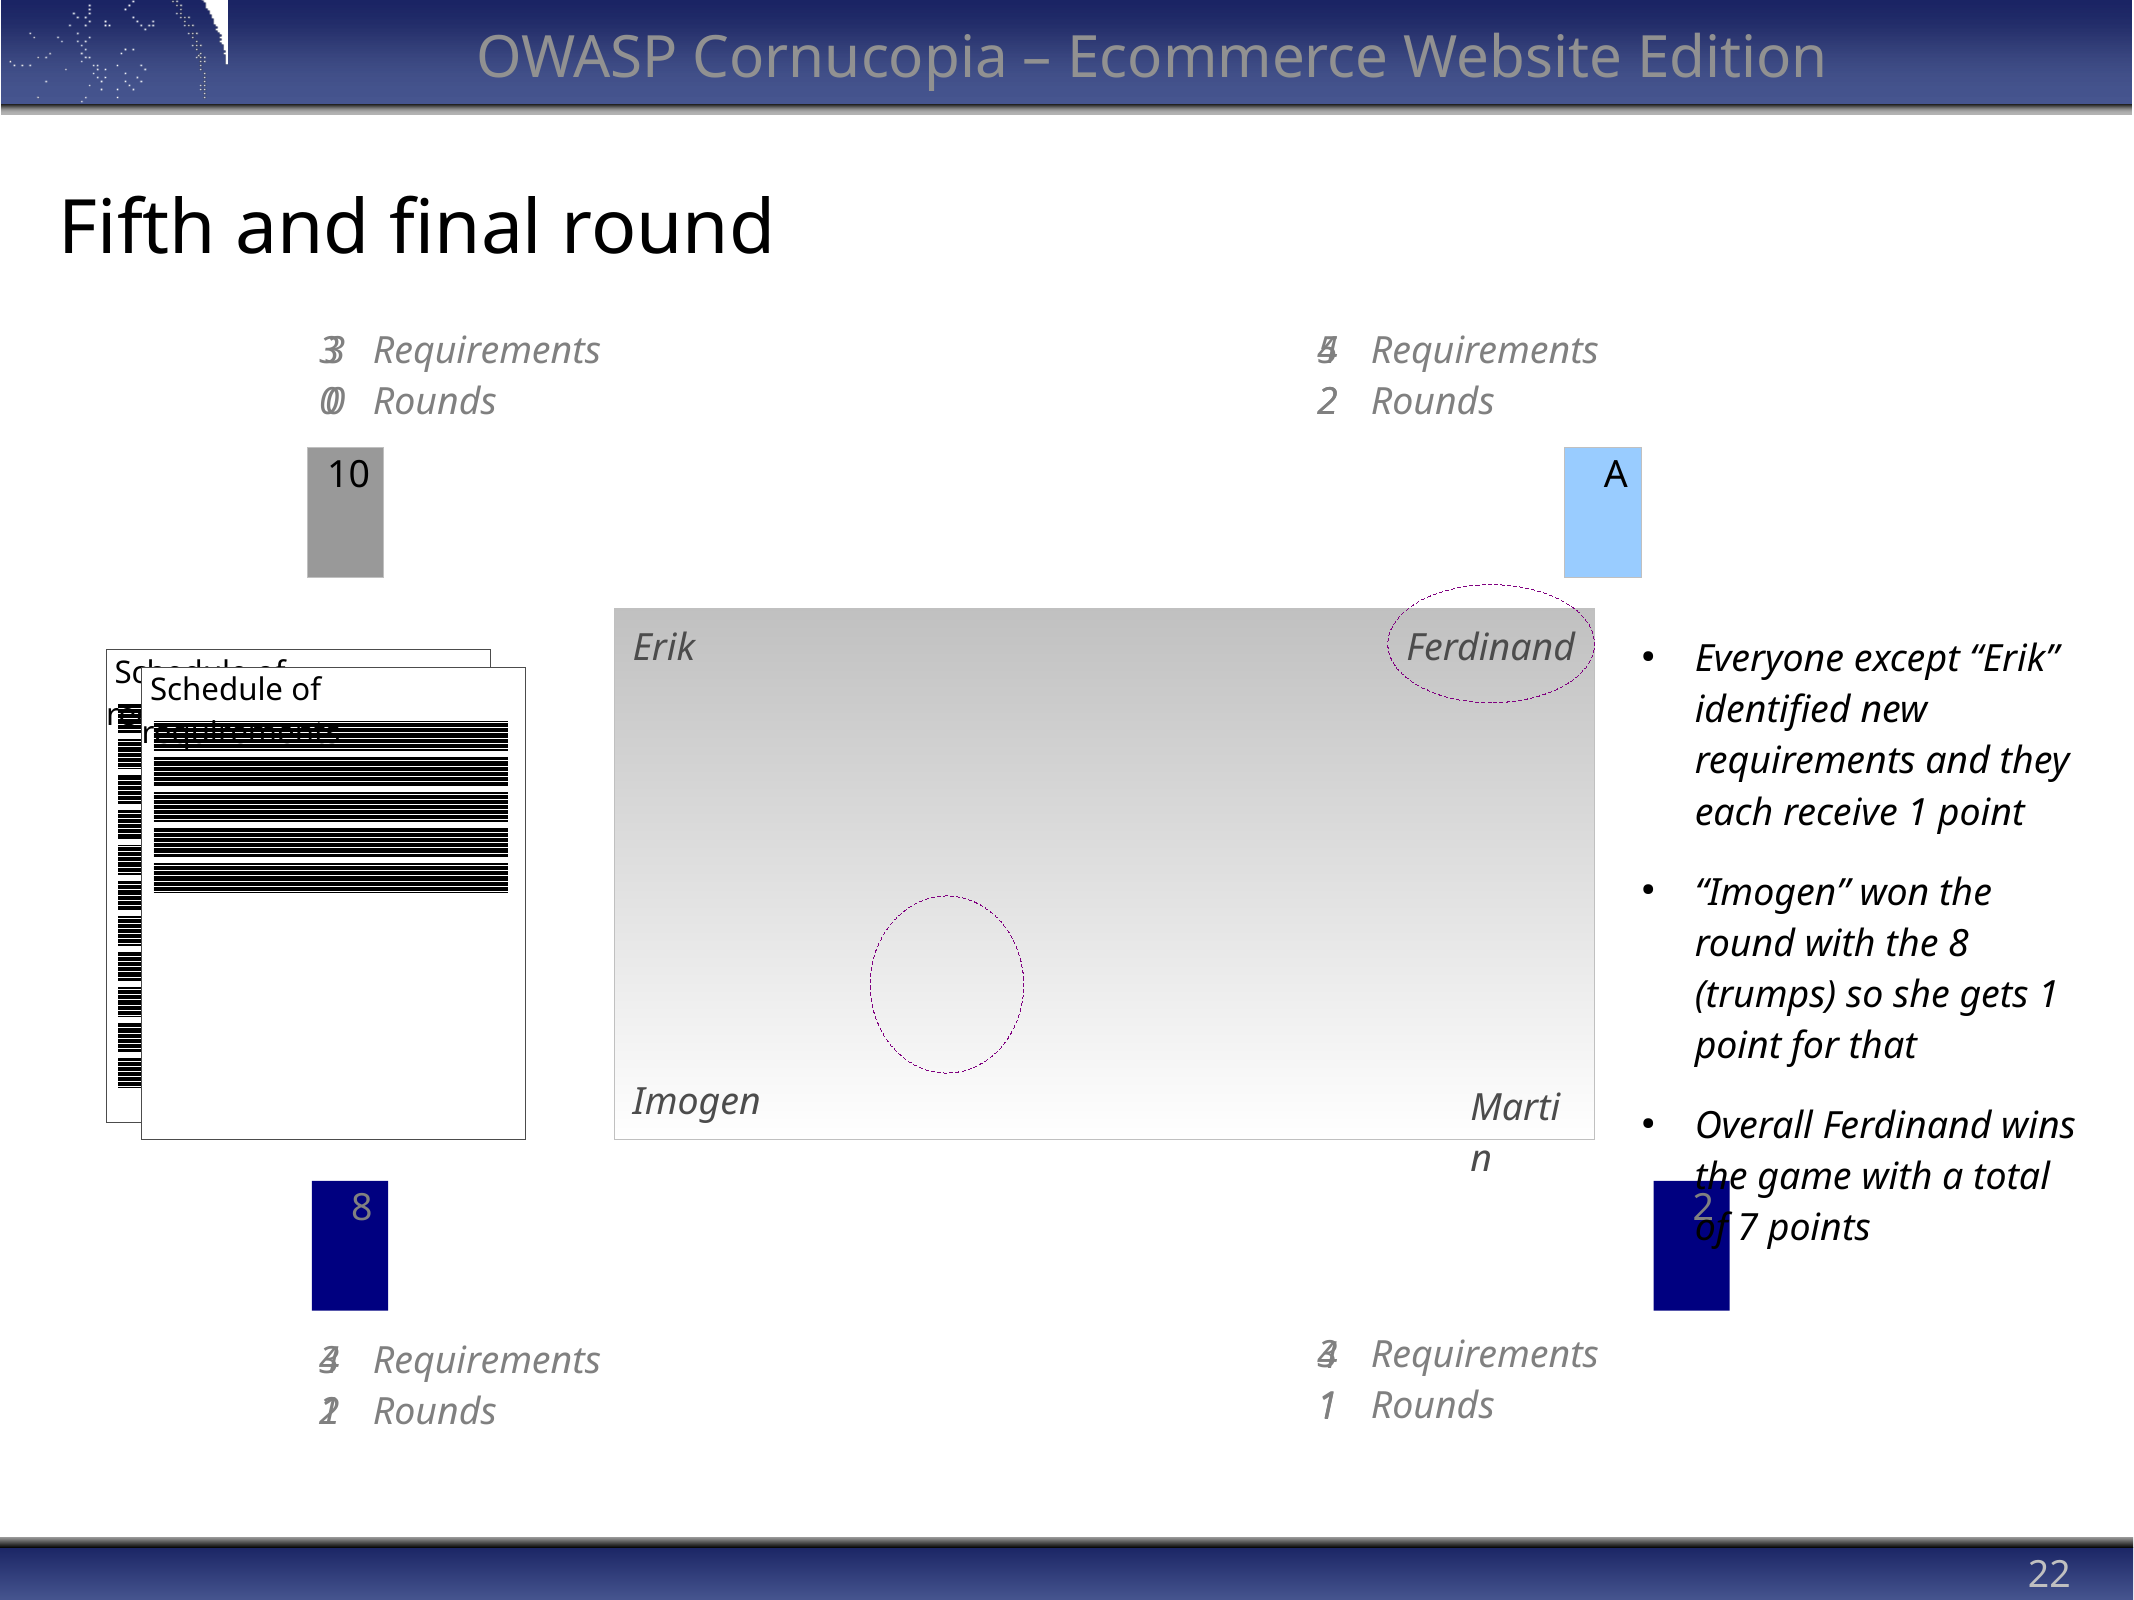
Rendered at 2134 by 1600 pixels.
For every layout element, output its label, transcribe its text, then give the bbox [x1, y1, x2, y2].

list [153, 826, 508, 857]
list Requirements Rounds [384, 323, 656, 414]
list Martin [1470, 1080, 1576, 1141]
list [118, 844, 141, 875]
list A [1564, 447, 1642, 578]
title Fifth and final round [58, 124, 2126, 325]
list [118, 879, 141, 910]
list [153, 862, 508, 892]
list 8 [311, 1180, 389, 1311]
list Schedule of requirements [141, 667, 526, 1140]
list 2 [1653, 1182, 1730, 1311]
list [614, 608, 1595, 1140]
list Requirements Rounds [1376, 323, 1654, 414]
list [118, 986, 141, 1016]
list [118, 809, 141, 839]
list [118, 1057, 141, 1087]
list [118, 950, 141, 981]
list [118, 738, 141, 768]
list 10 [307, 447, 384, 578]
list [153, 755, 508, 786]
list Erik [632, 620, 739, 681]
list Schedule of requirements [106, 649, 491, 1123]
list [118, 773, 141, 804]
list Requirements Rounds [378, 1333, 656, 1424]
list [118, 702, 141, 733]
list 4 1 [1316, 1328, 1388, 1419]
list 3 0 [318, 323, 324, 414]
list 4 2 [318, 1333, 378, 1424]
list [153, 720, 508, 751]
list Ferdinand [1406, 620, 1607, 681]
list 3 0 [324, 323, 384, 414]
list Requirements Rounds [1388, 1327, 1654, 1418]
list Imogen [632, 1074, 798, 1135]
list [118, 915, 141, 945]
list [153, 791, 508, 821]
list [118, 1021, 141, 1052]
list Everyone except “Erik” identified new requirements and they each receive 1 point “Imogen” won the round with the 8 (trumps) so she gets 1 point for that Overall Ferdinand wins the game with a total of 7 points [1624, 631, 2093, 1182]
list 5 2 [1316, 323, 1376, 414]
